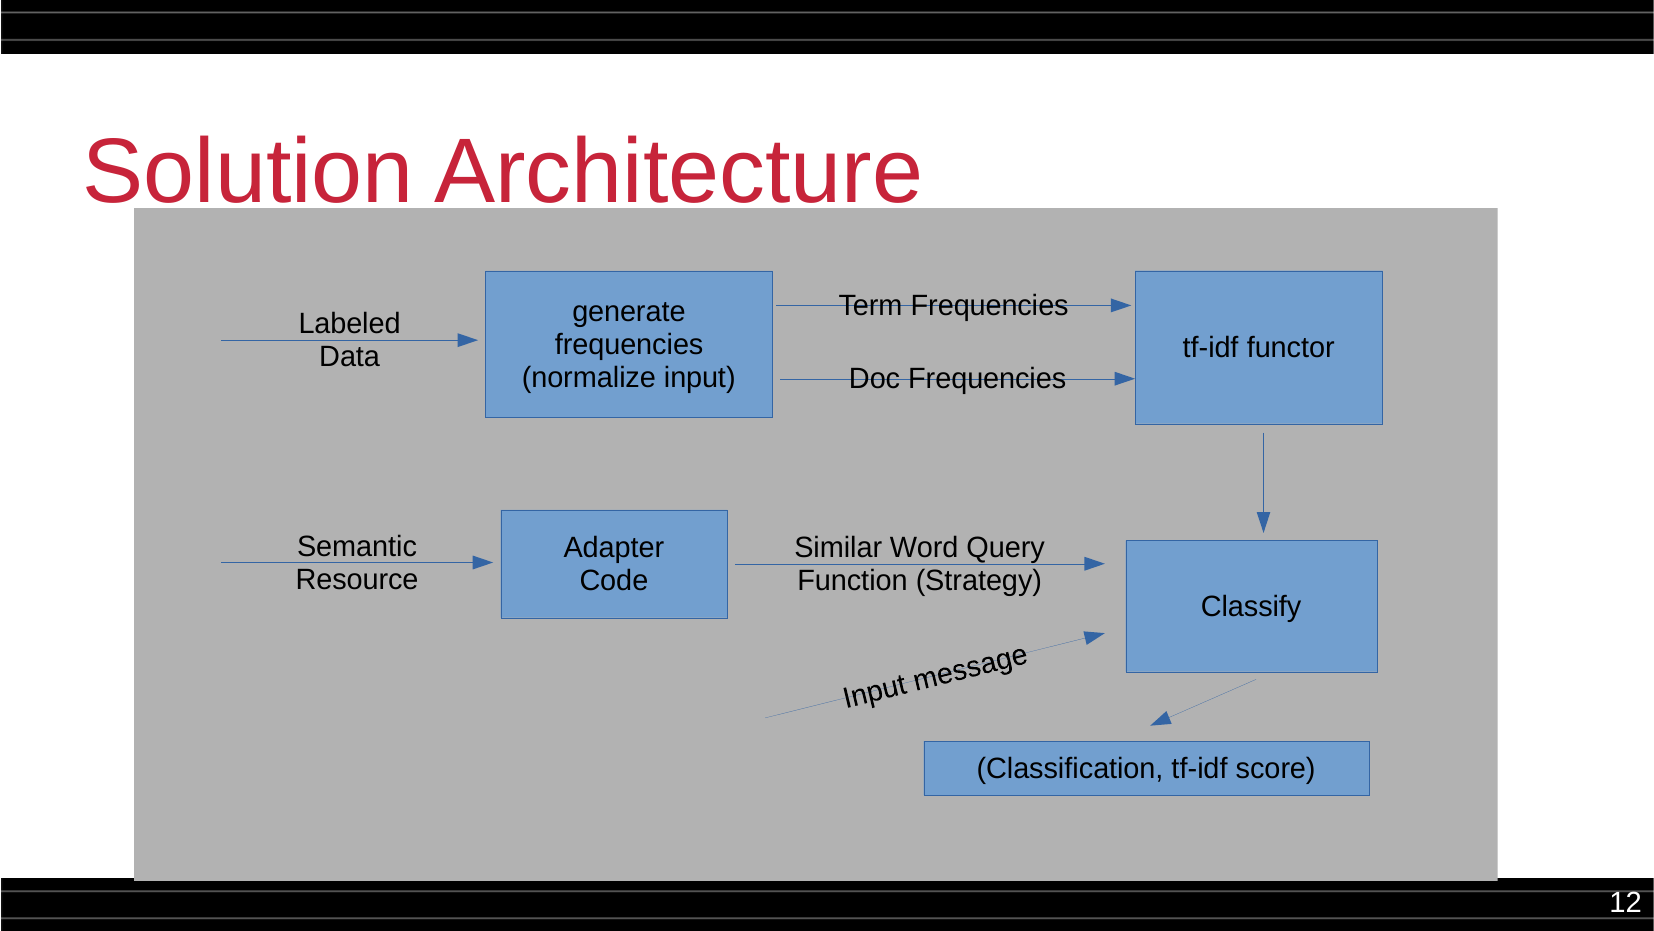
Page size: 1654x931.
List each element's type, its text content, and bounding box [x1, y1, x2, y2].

picture [1, 0, 1654, 54]
title Solution Architecture [82, 92, 1571, 249]
picture [1, 878, 1654, 931]
chart [133, 208, 1498, 881]
